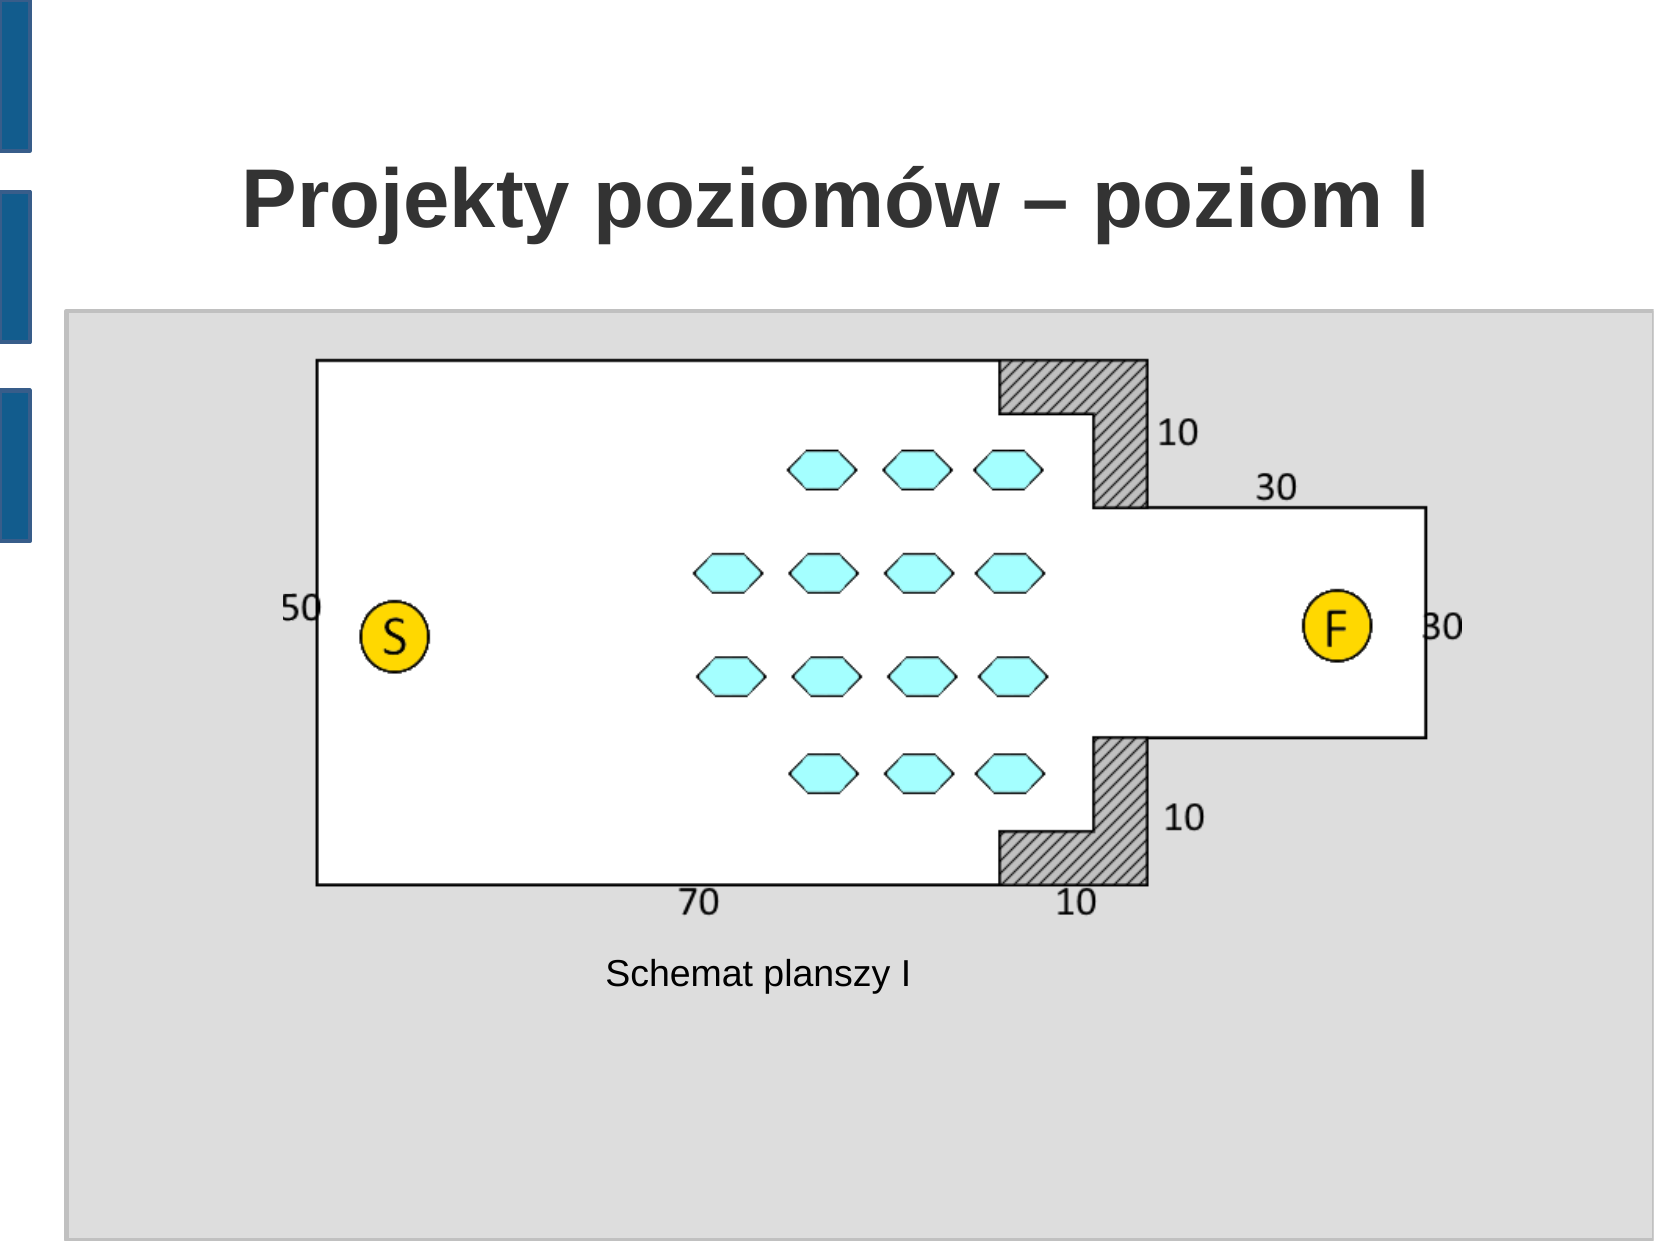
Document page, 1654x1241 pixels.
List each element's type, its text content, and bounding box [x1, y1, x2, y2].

picture [283, 342, 1462, 918]
text_box Schemat planszy I [590, 944, 969, 1002]
title Projekty poziomów – poziom I [121, 91, 1534, 299]
